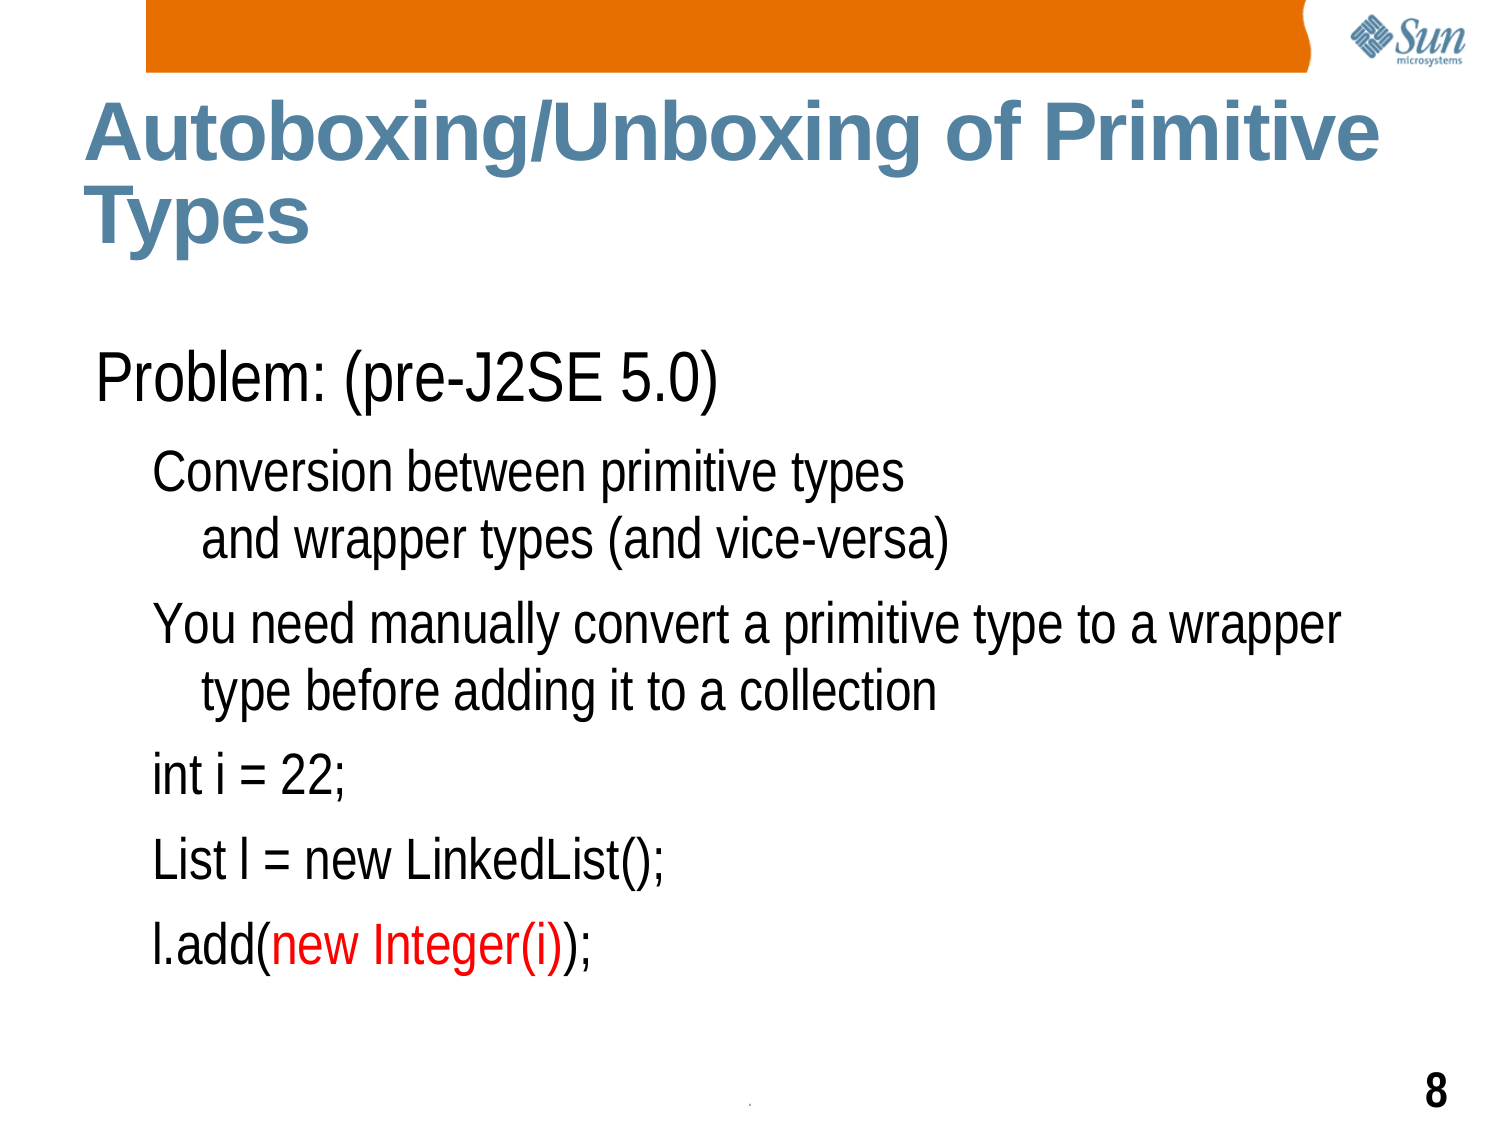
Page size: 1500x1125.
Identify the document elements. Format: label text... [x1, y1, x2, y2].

list Problem: (pre-J2SE 5.0) Conversion between primitive types and wrapper types (and vice-versa) You need manually convert a primitive type to a wrapper type before adding it to a collection int i = 22; List l = new LinkedList(); l.add(new Integer(i)); [75, 335, 1432, 1125]
title Autoboxing/Unboxing of Primitive Types [83, 93, 1446, 298]
picture [146, 0, 1500, 75]
